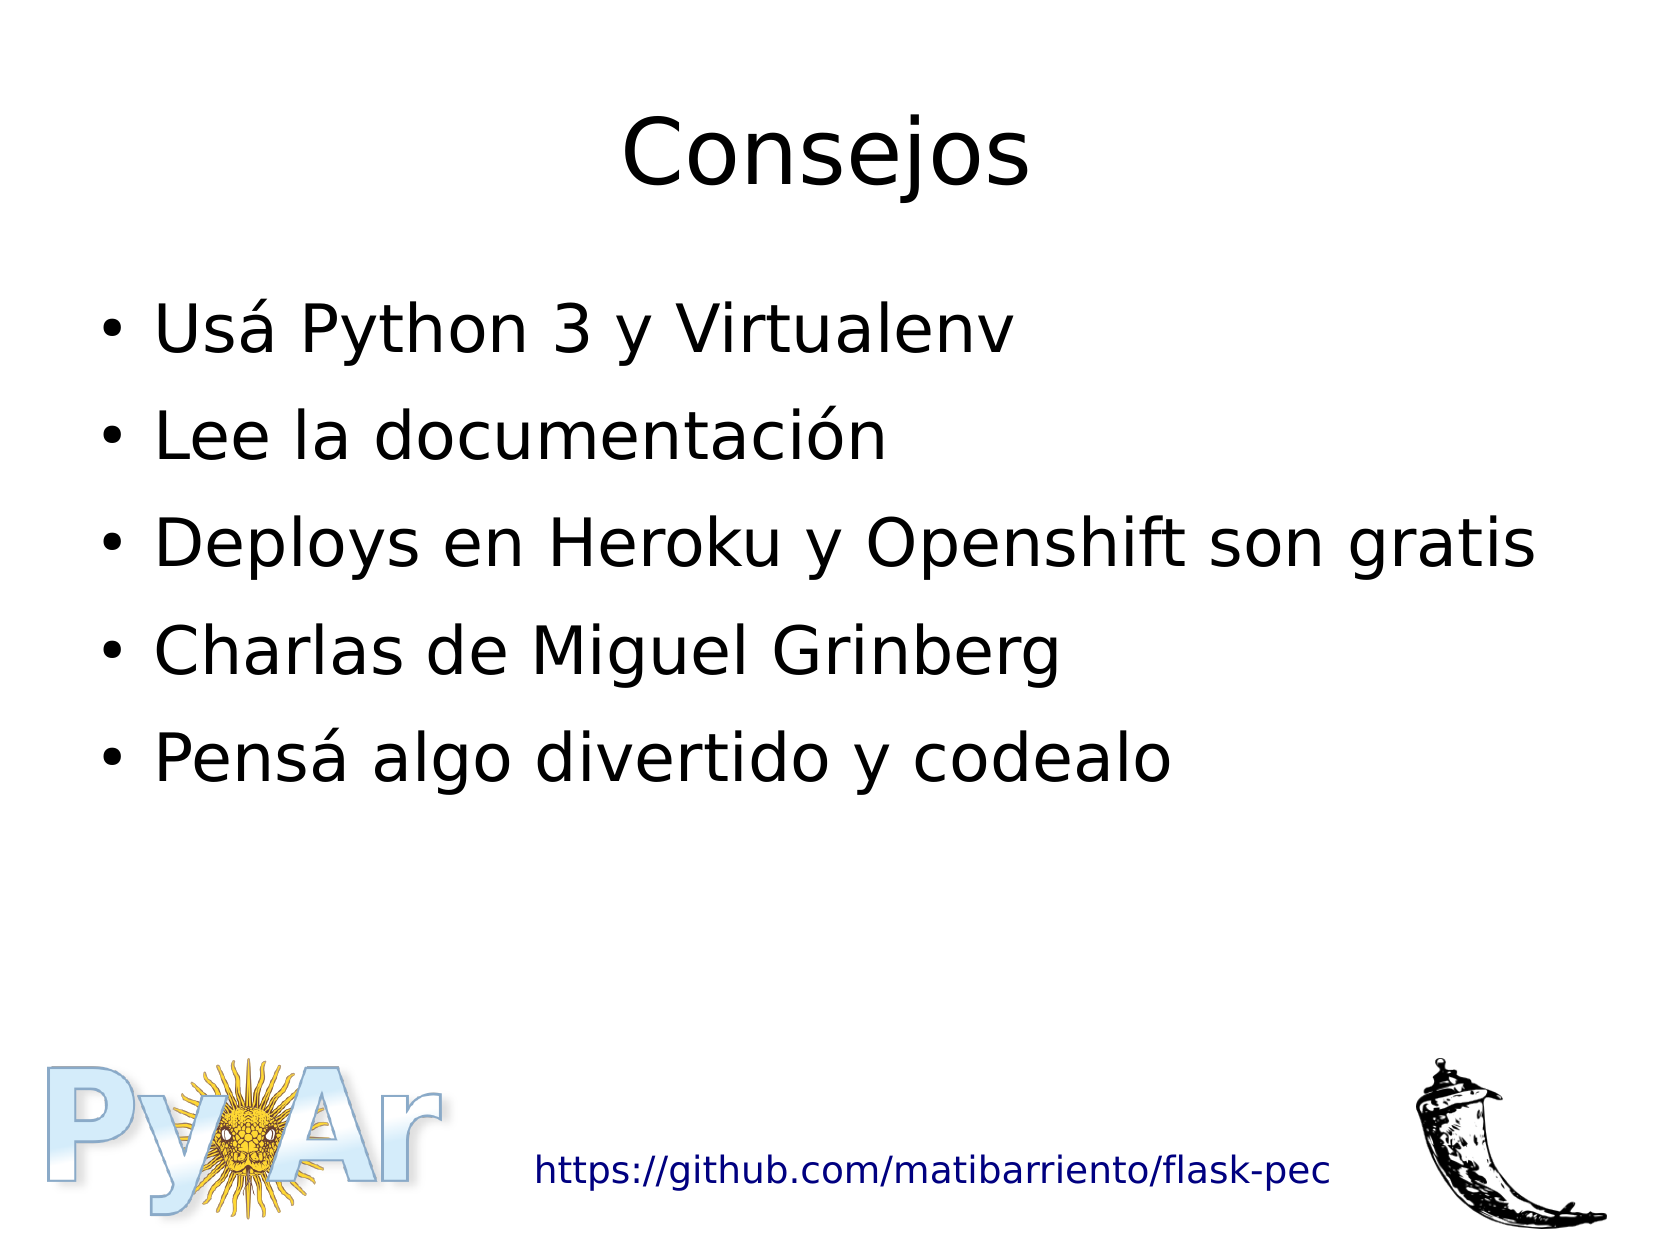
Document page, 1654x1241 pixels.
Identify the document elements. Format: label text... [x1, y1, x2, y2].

picture [47, 1058, 459, 1229]
title Consejos [82, 49, 1571, 257]
list Usá Python 3 y Virtualenv Lee la documentación Deploys en Heroku y Openshift son gratis Charlas de Miguel Grinberg Pensá algo divertido y codealo [82, 290, 1571, 1010]
picture [1416, 1058, 1607, 1229]
